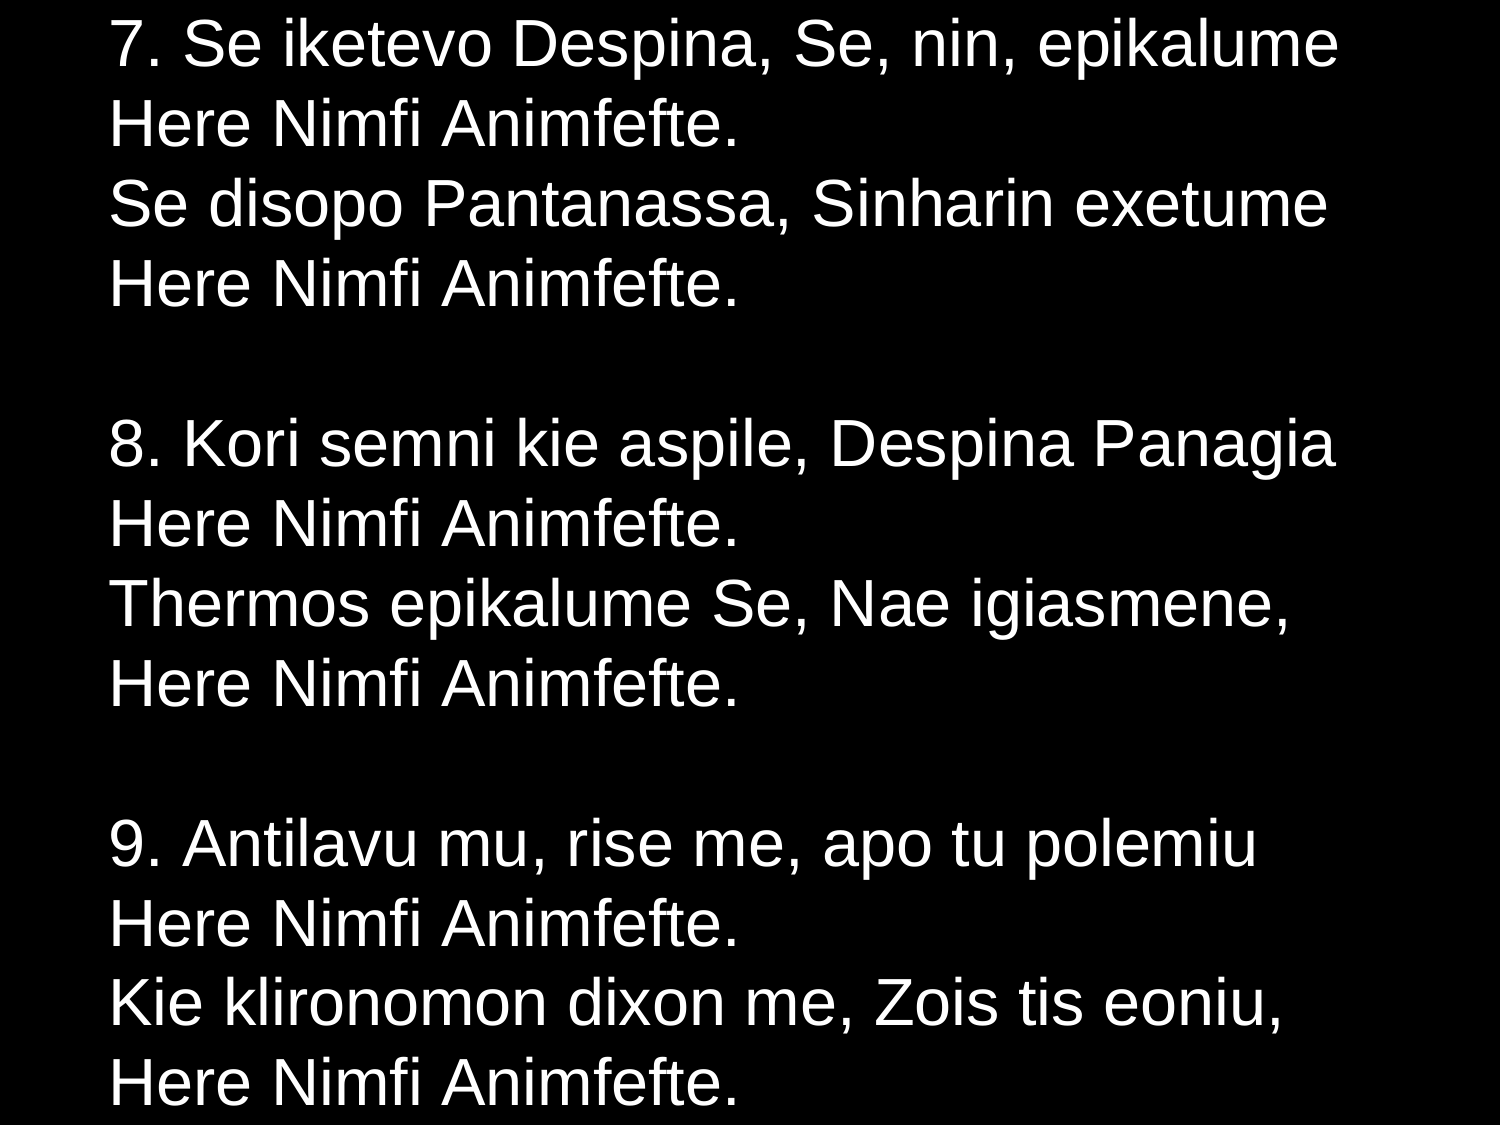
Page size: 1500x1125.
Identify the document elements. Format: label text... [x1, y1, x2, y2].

text_box 7. Se iketevo Despina, Se, nin, epikalume Here Nimfi Animfefte. Se disopo Pantanassa, Sinharin exetume Here Nimfi Animfefte. 8. Kori semni kie aspile, Despina Panagia Here Nimfi Animfefte. Thermos epikalume Se, Nae igiasmene, Here Nimfi Animfefte. 9. Antilavu mu, rise me, apo tu polemiu Here Nimfi Animfefte. Kie klironomon dixon me, Zois tis eoniu, Here Nimfi Animfefte. [93, 0, 1465, 1125]
